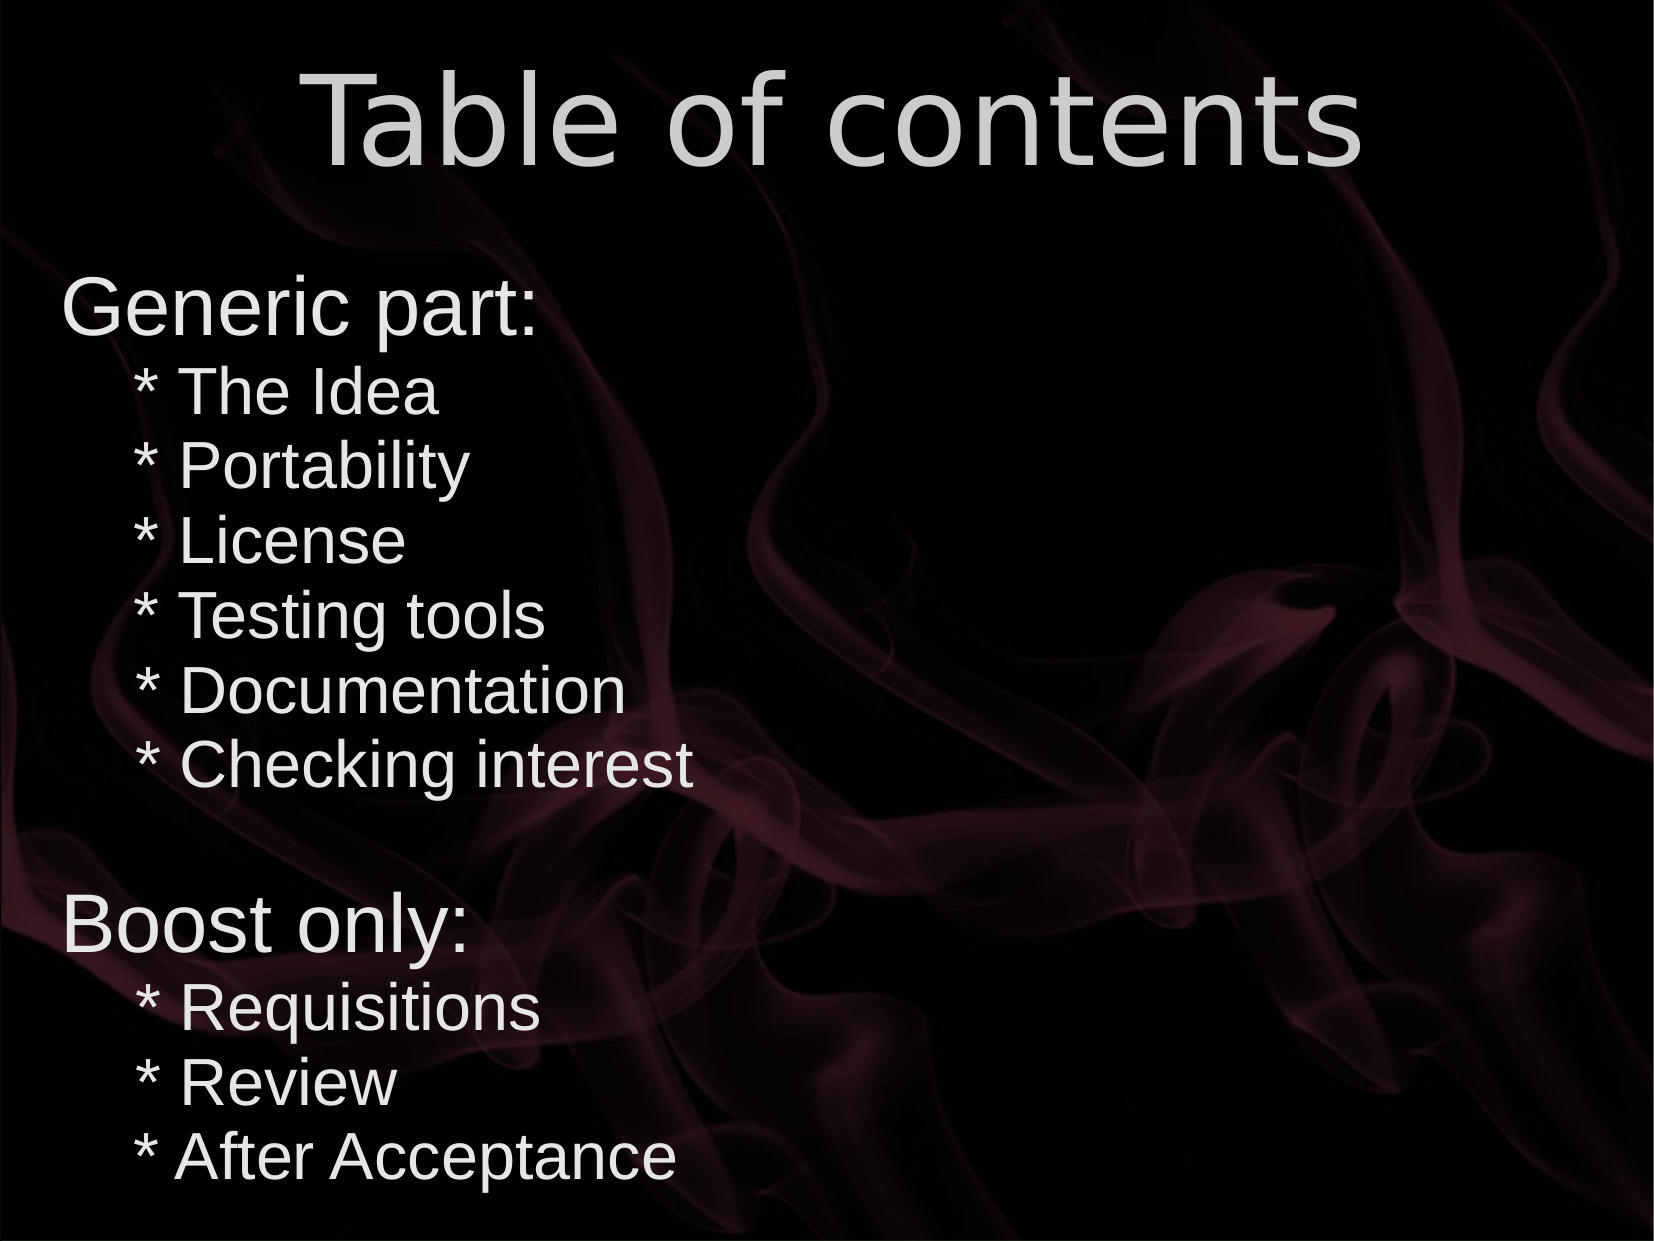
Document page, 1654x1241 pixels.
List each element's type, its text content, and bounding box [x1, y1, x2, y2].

picture [0, 0, 1654, 1241]
title Table of contents [90, 45, 1579, 200]
subtitle Generic part: * The Idea * Portability * License * Testing tools * Documentation * Checking interest Boost only: * Requisitions * Review * After Acceptance [60, 255, 1606, 1201]
